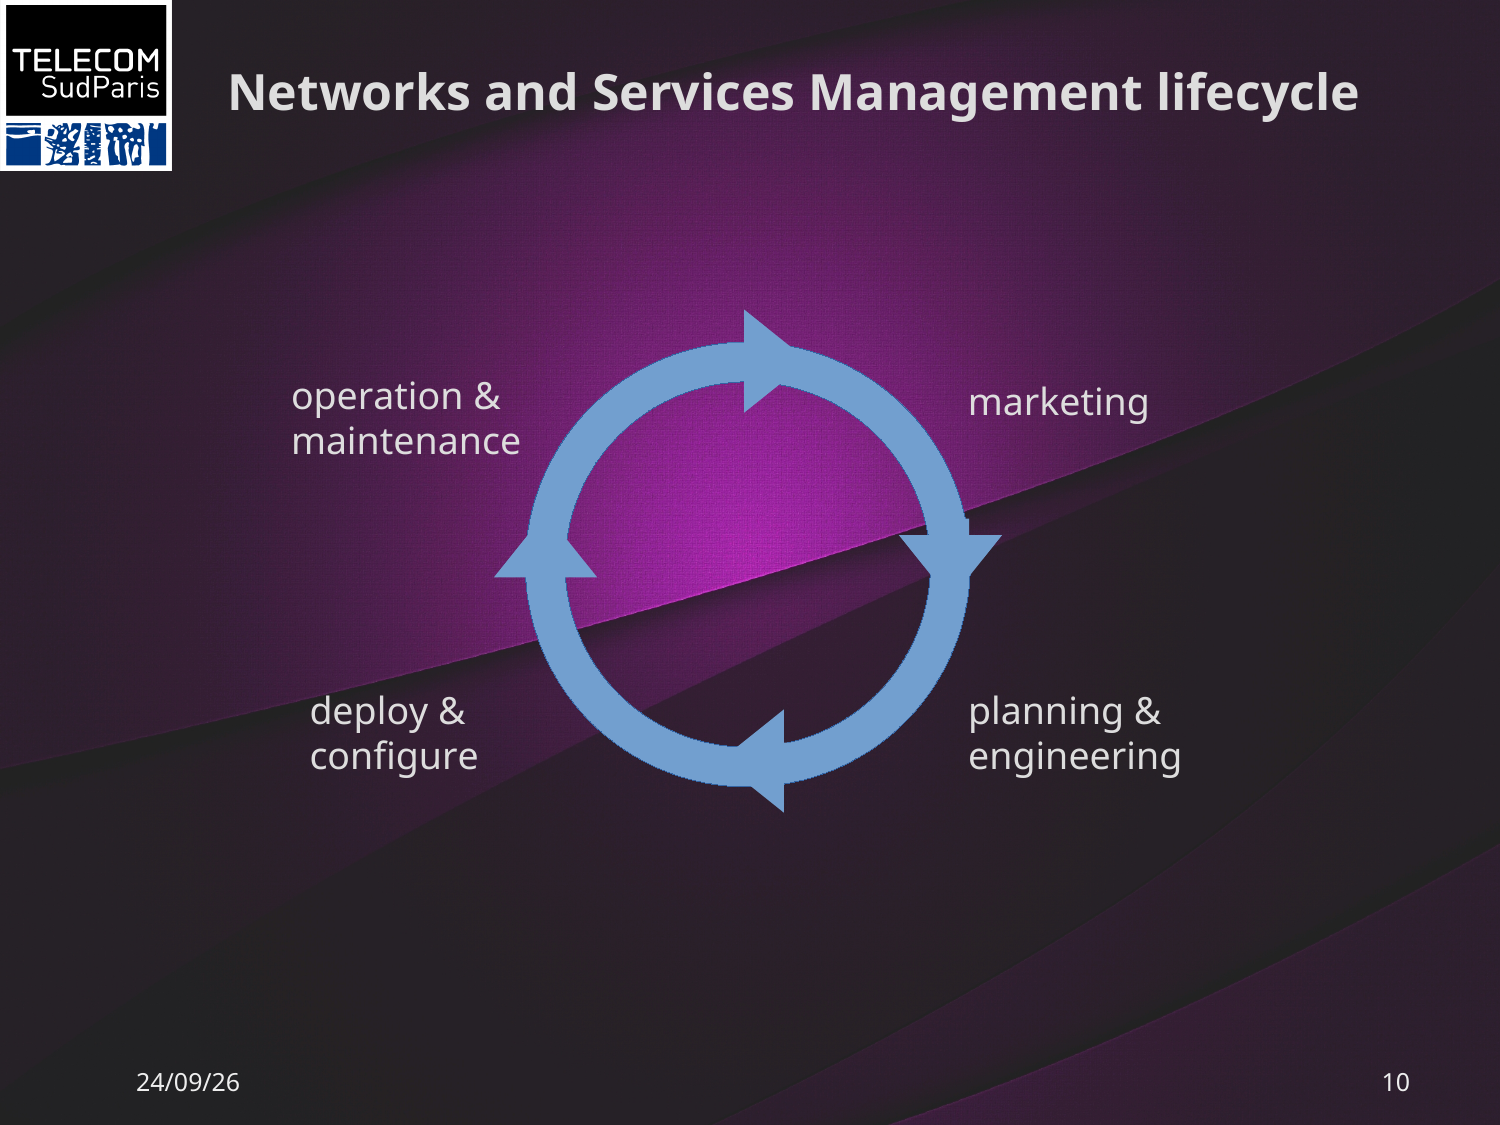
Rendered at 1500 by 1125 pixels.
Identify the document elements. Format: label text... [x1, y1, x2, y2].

text_box operation & maintenance [276, 364, 550, 495]
text_box deploy & configure [294, 679, 506, 810]
text_box planning & engineering [953, 679, 1212, 810]
title Networks and Services Management lifecycle [212, 22, 1406, 158]
text_box marketing [953, 370, 1174, 446]
picture [0, 0, 1500, 1125]
text_box [493, 309, 1003, 813]
